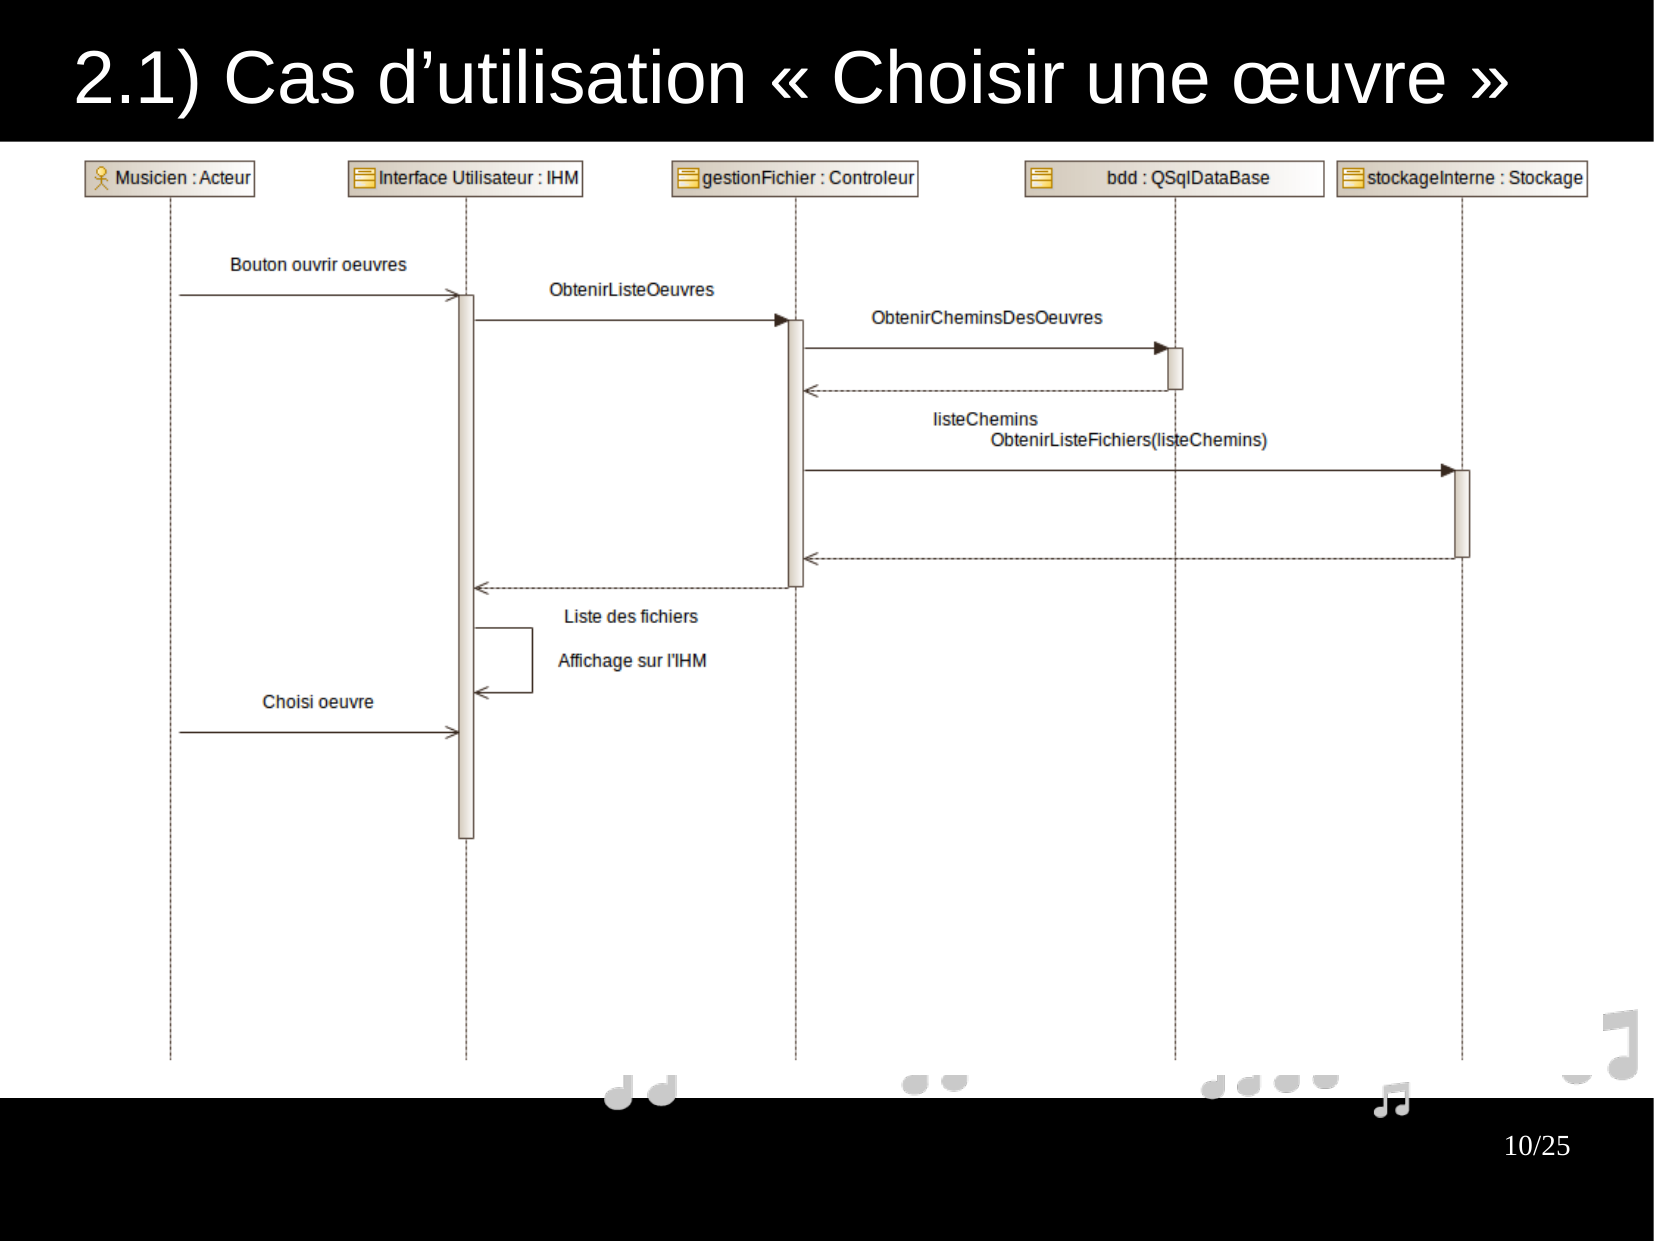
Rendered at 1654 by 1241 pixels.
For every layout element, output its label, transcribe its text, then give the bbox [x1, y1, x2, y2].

title 2.1) Cas d’utilisation « Choisir une œuvre » [59, 8, 1548, 148]
picture [70, 146, 1603, 1075]
